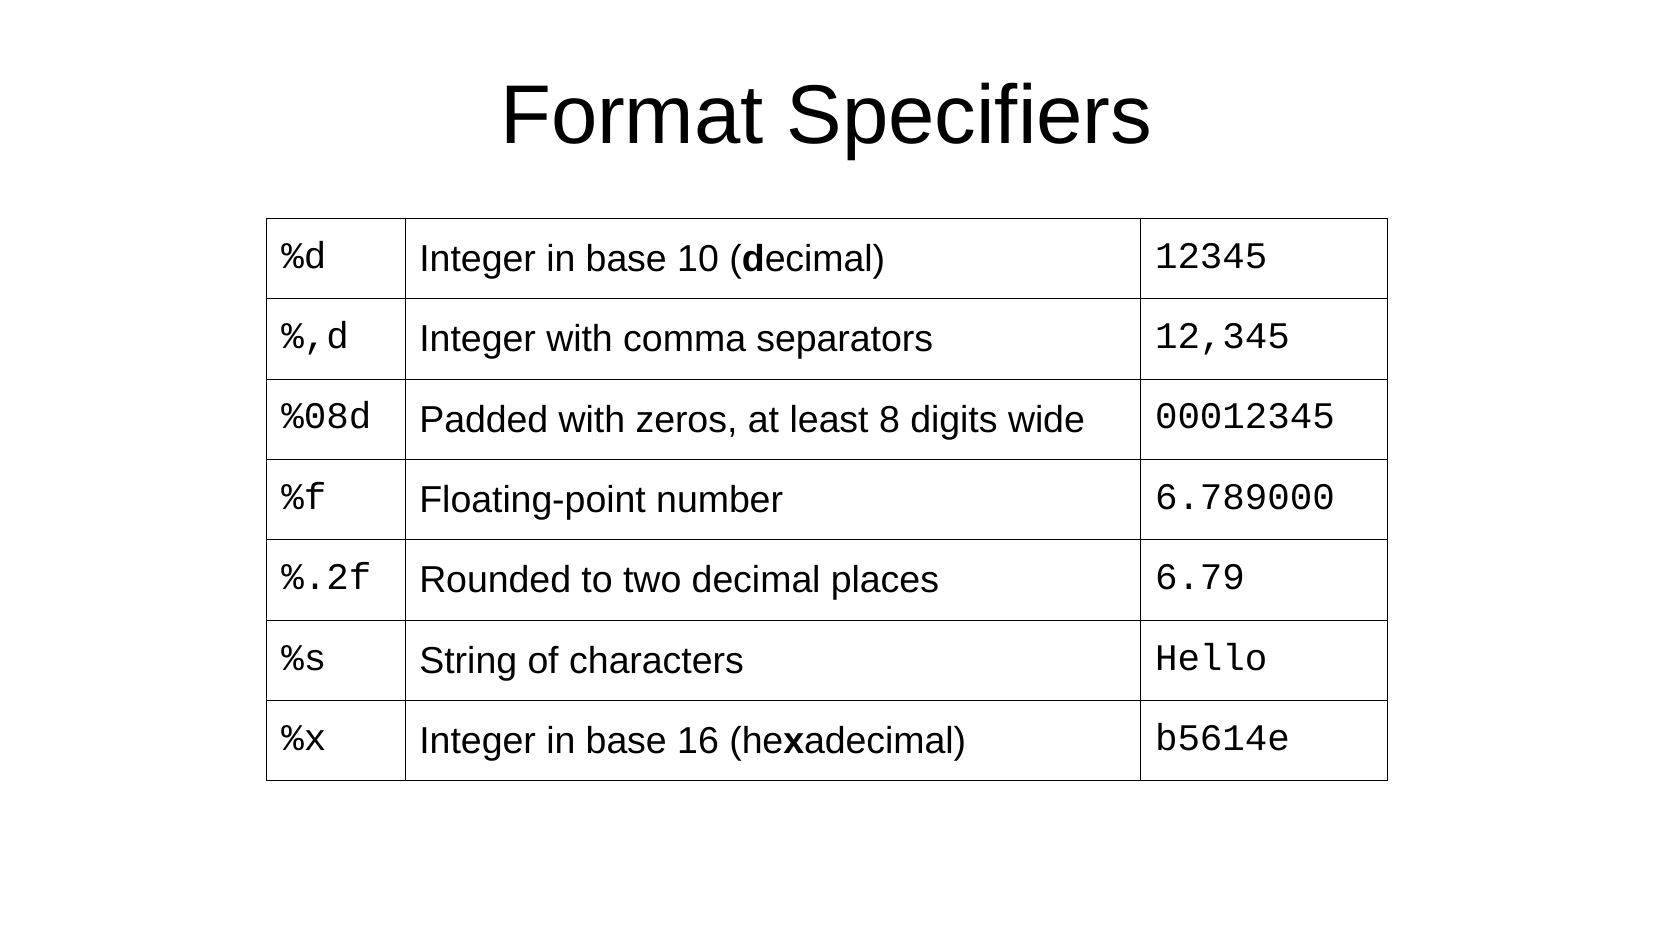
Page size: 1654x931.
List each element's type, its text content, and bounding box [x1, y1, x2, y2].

title Format Specifiers [82, 37, 1571, 193]
table_cell b5614e [1141, 701, 1387, 780]
table_cell Padded with zeros, at least 8 digits wide [406, 380, 1140, 459]
table_cell %08d [267, 380, 405, 459]
table_cell String of characters [406, 621, 1140, 700]
table_header %d [267, 219, 405, 298]
table_header Integer in base 10 (decimal) [406, 219, 1140, 298]
table_cell %s [267, 621, 405, 700]
table_cell Integer with comma separators [406, 299, 1140, 379]
table_cell %,d [267, 299, 405, 379]
table_header 12345 [1141, 219, 1387, 298]
table_cell %x [267, 701, 405, 780]
table_cell Rounded to two decimal places [406, 540, 1140, 620]
table_cell 6.789000 [1141, 460, 1387, 539]
table_cell %.2f [267, 540, 405, 620]
table_cell Hello [1141, 621, 1387, 700]
table_cell 6.79 [1141, 540, 1387, 620]
table_cell 12,345 [1141, 299, 1387, 379]
table_cell Integer in base 16 (hexadecimal) [406, 701, 1140, 780]
table_cell %f [267, 460, 405, 539]
table_cell Floating-point number [406, 460, 1140, 539]
table_cell 00012345 [1141, 380, 1387, 459]
